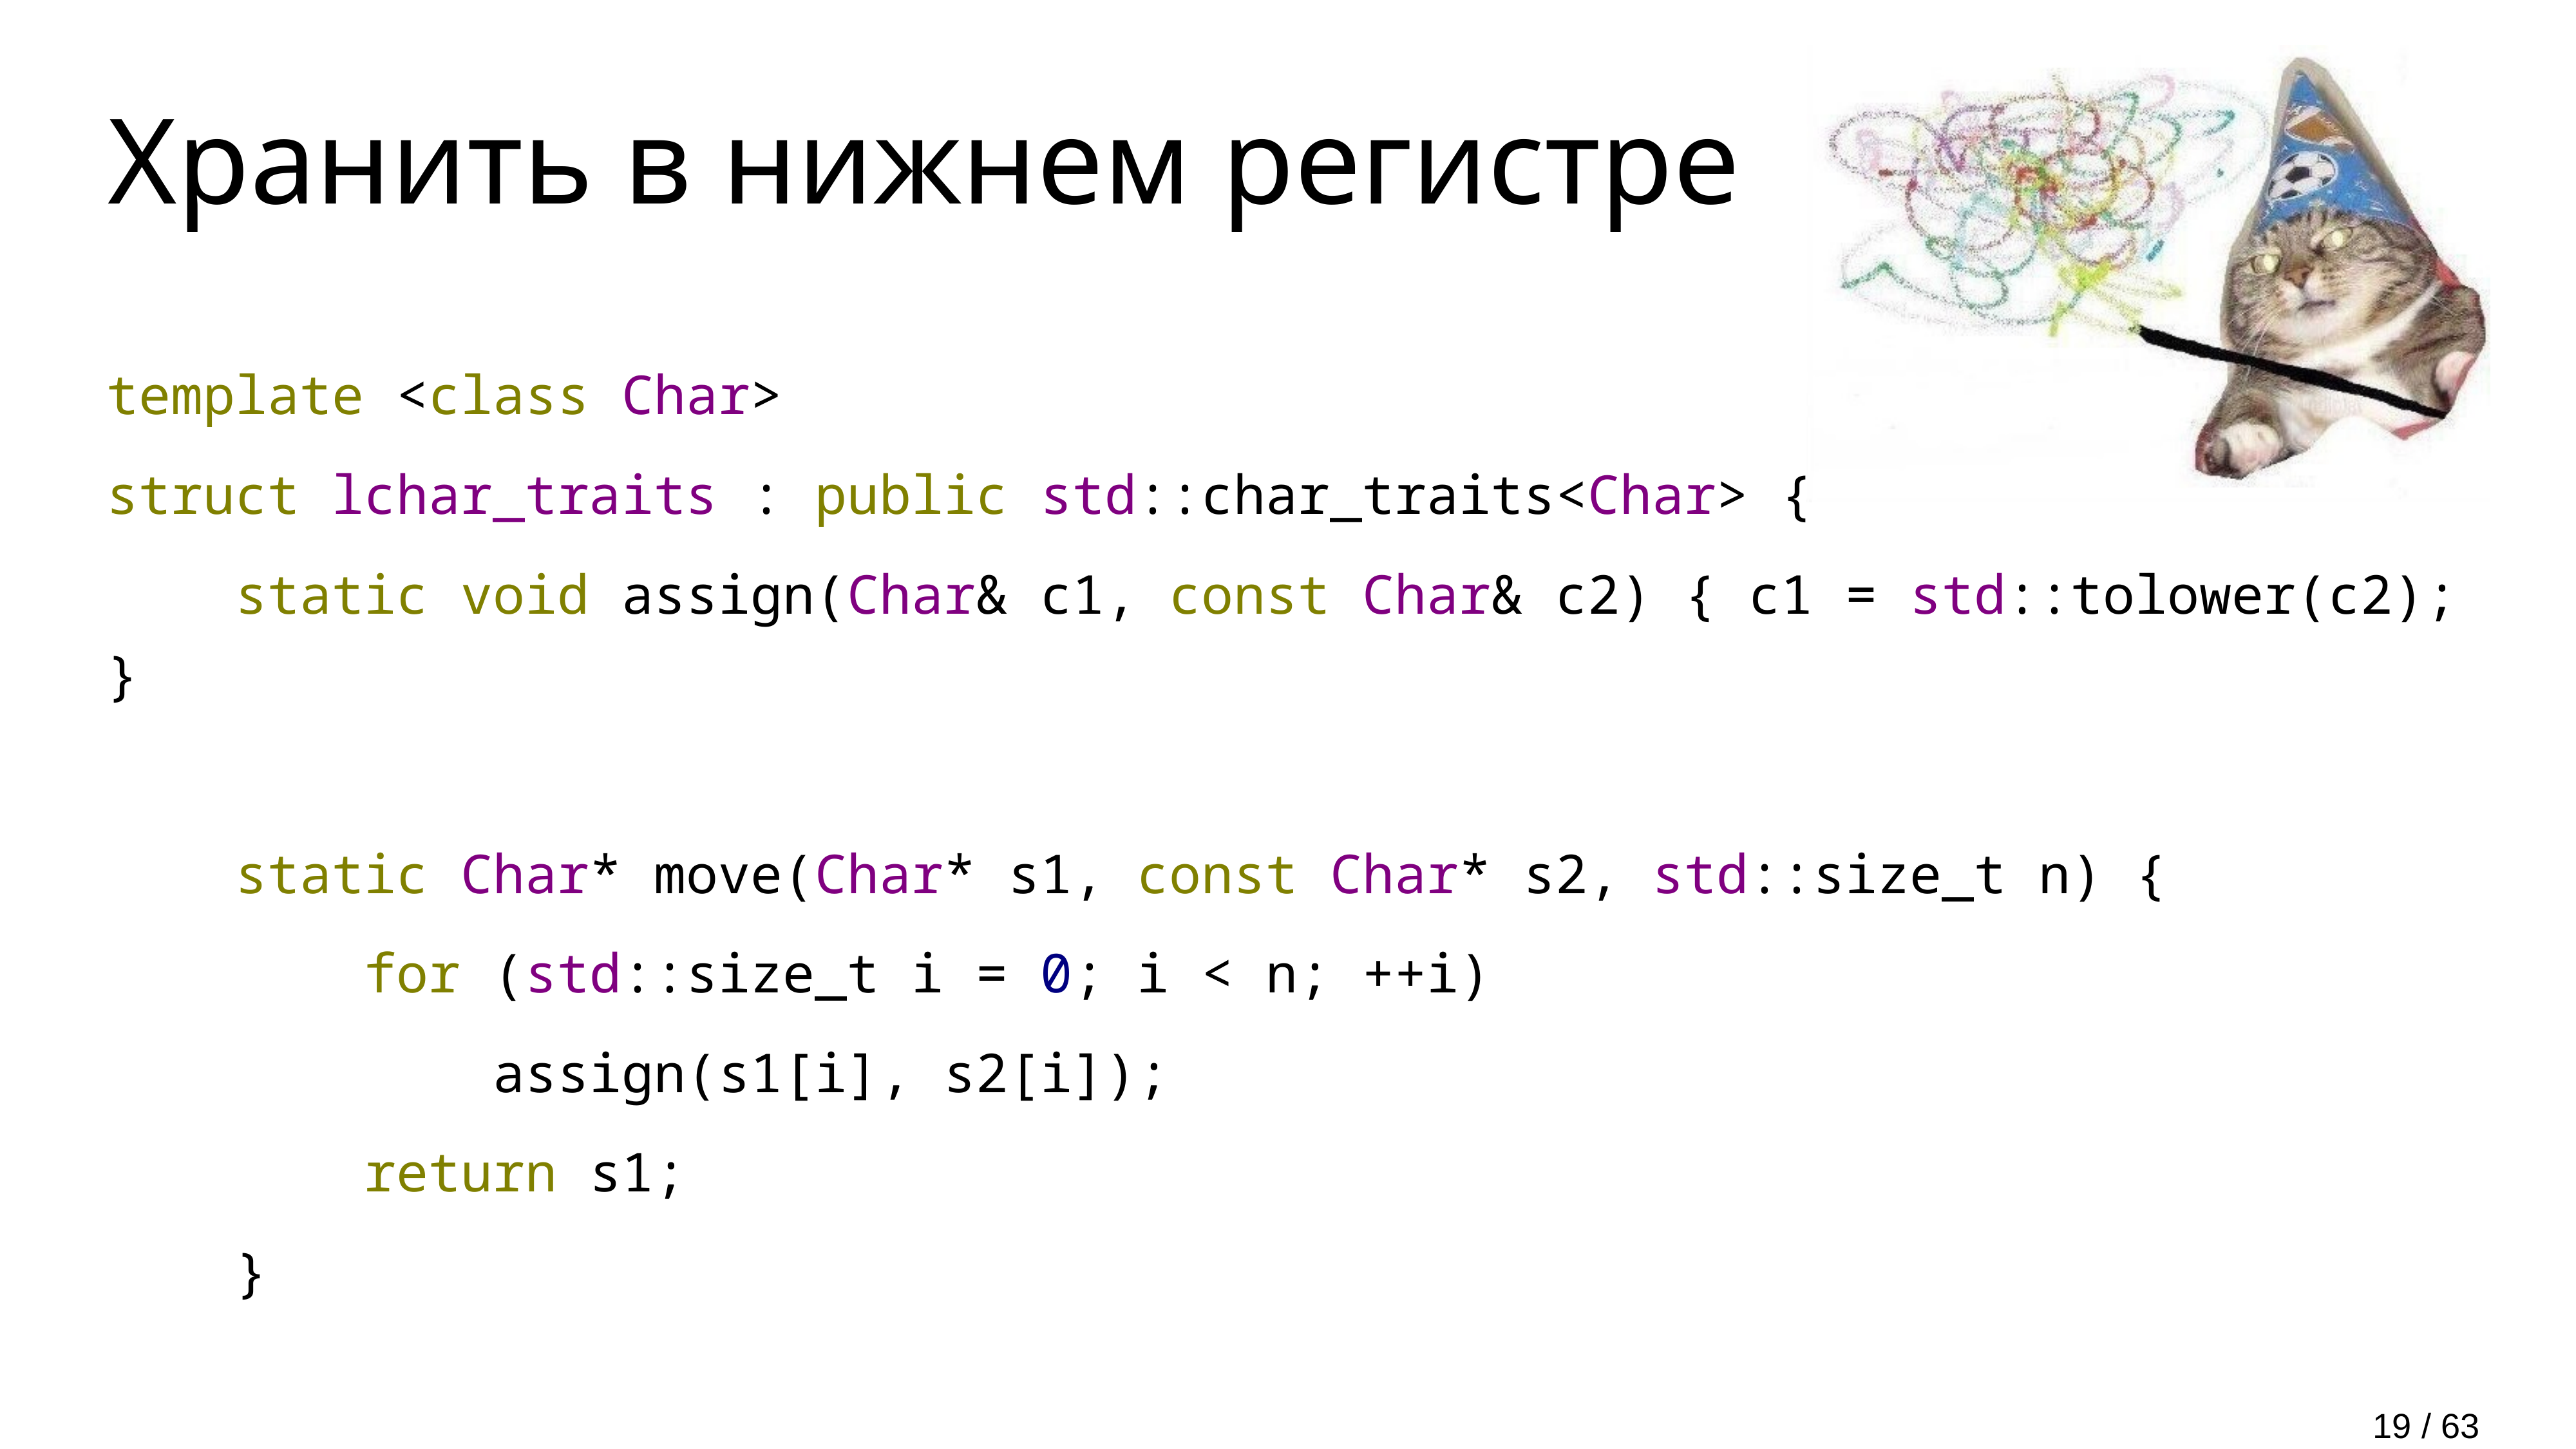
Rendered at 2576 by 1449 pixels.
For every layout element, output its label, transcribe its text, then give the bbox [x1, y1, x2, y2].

title Хранить в нижнем регистре [108, 80, 1806, 242]
text_box <number> / 63 [2363, 1402, 2576, 1449]
list template <class Char> struct lchar_traits : public std::char_traits<Char> { static void assign(Char& c1, const Char& c2) { c1 = std::tolower(c2); } static Char* move(Char* s1, const Char* s2, std::size_t n) { for (std::size_t i = 0; i < n; ++i) assign(s1[i], s2[i]); return s1; } static Char* copy(Char* s1, const Char* s2, size_t n) { return move(s1, s2, n); } [0, 295, 2576, 1449]
picture [1806, 45, 2490, 502]
